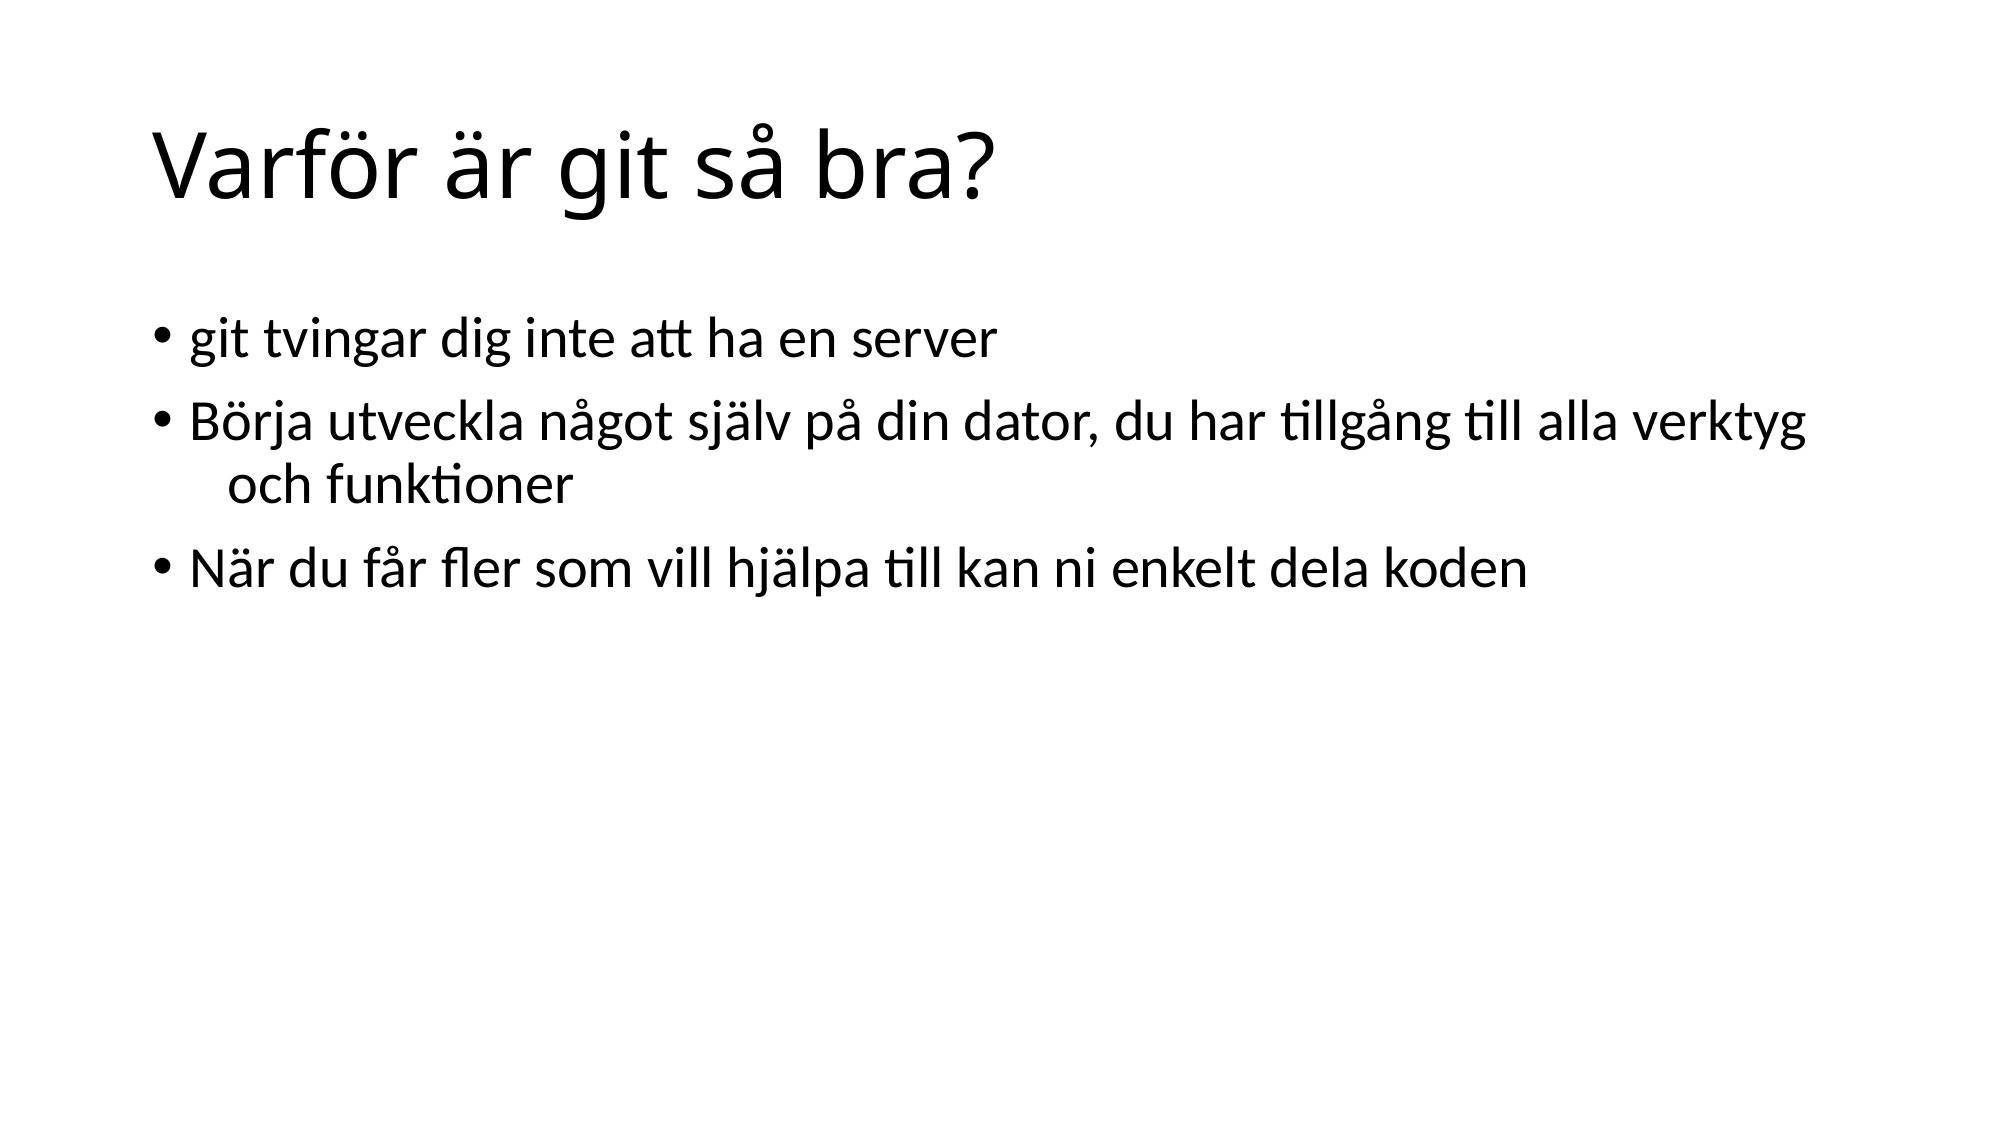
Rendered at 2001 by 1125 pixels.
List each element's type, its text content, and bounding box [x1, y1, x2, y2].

list git tvingar dig inte att ha en server Börja utveckla något själv på din dator, du har tillgång till alla verktyg och funktioner När du får fler som vill hjälpa till kan ni enkelt dela koden [137, 299, 1863, 1014]
title Varför är git så bra? [137, 59, 1863, 278]
